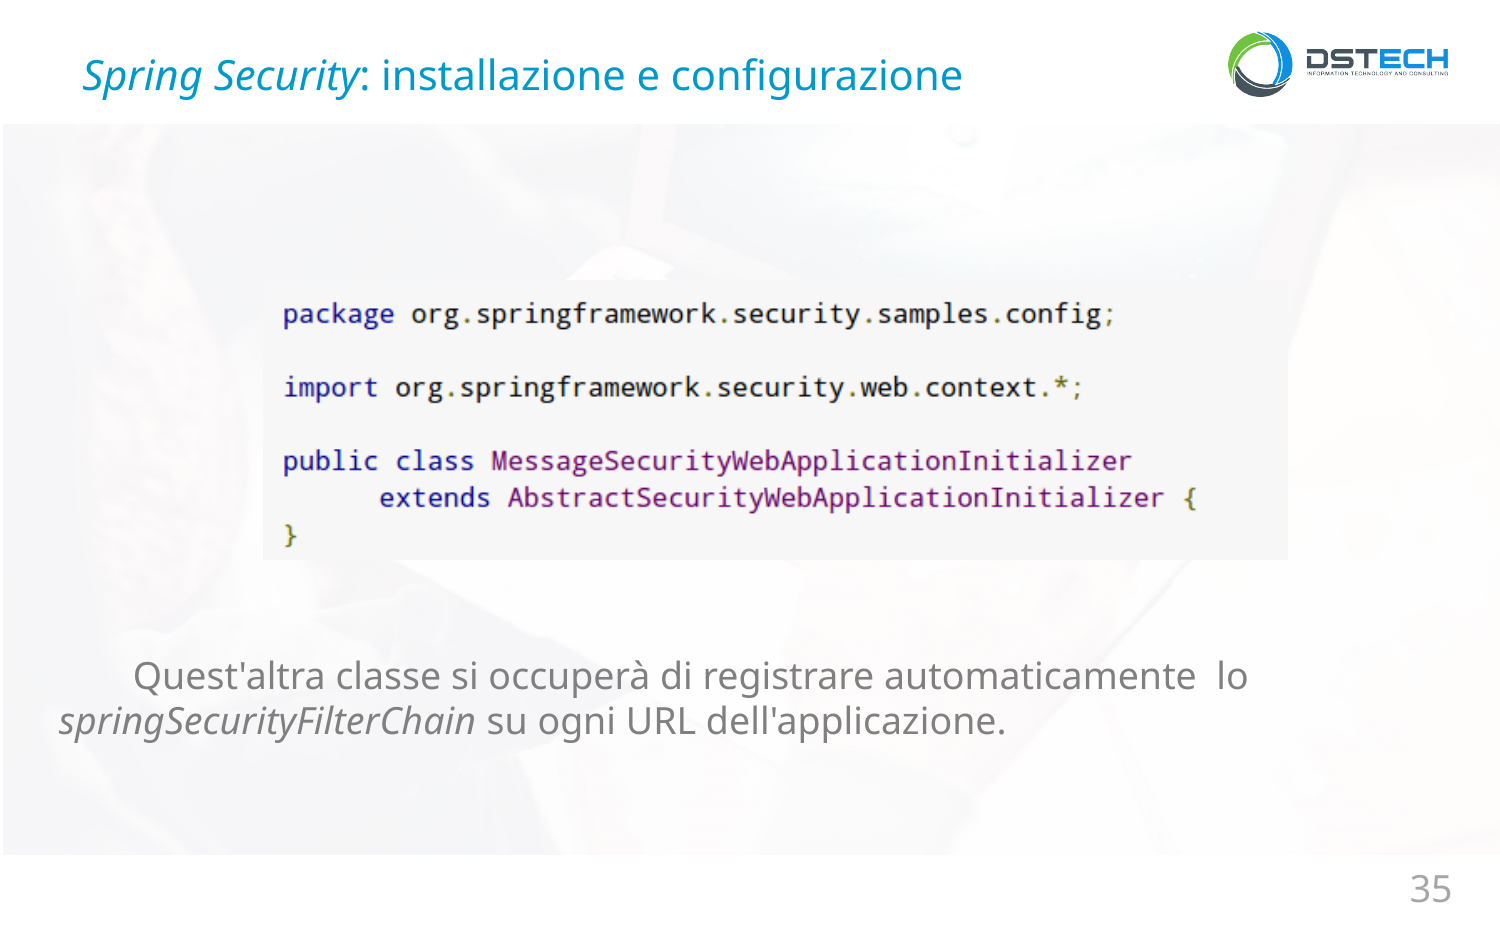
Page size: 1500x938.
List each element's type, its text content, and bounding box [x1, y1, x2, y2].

picture [1228, 31, 1448, 97]
text_box Spring Security: installazione e configurazione [67, 41, 1034, 107]
picture [3, 124, 1500, 855]
picture [263, 280, 1288, 560]
text_box Quest'altra classe si occuperà di registrare automaticamente lo springSecurityFilterChain su ogni URL dell'applicazione. [59, 157, 1453, 882]
text_box 35 [1381, 864, 1460, 910]
